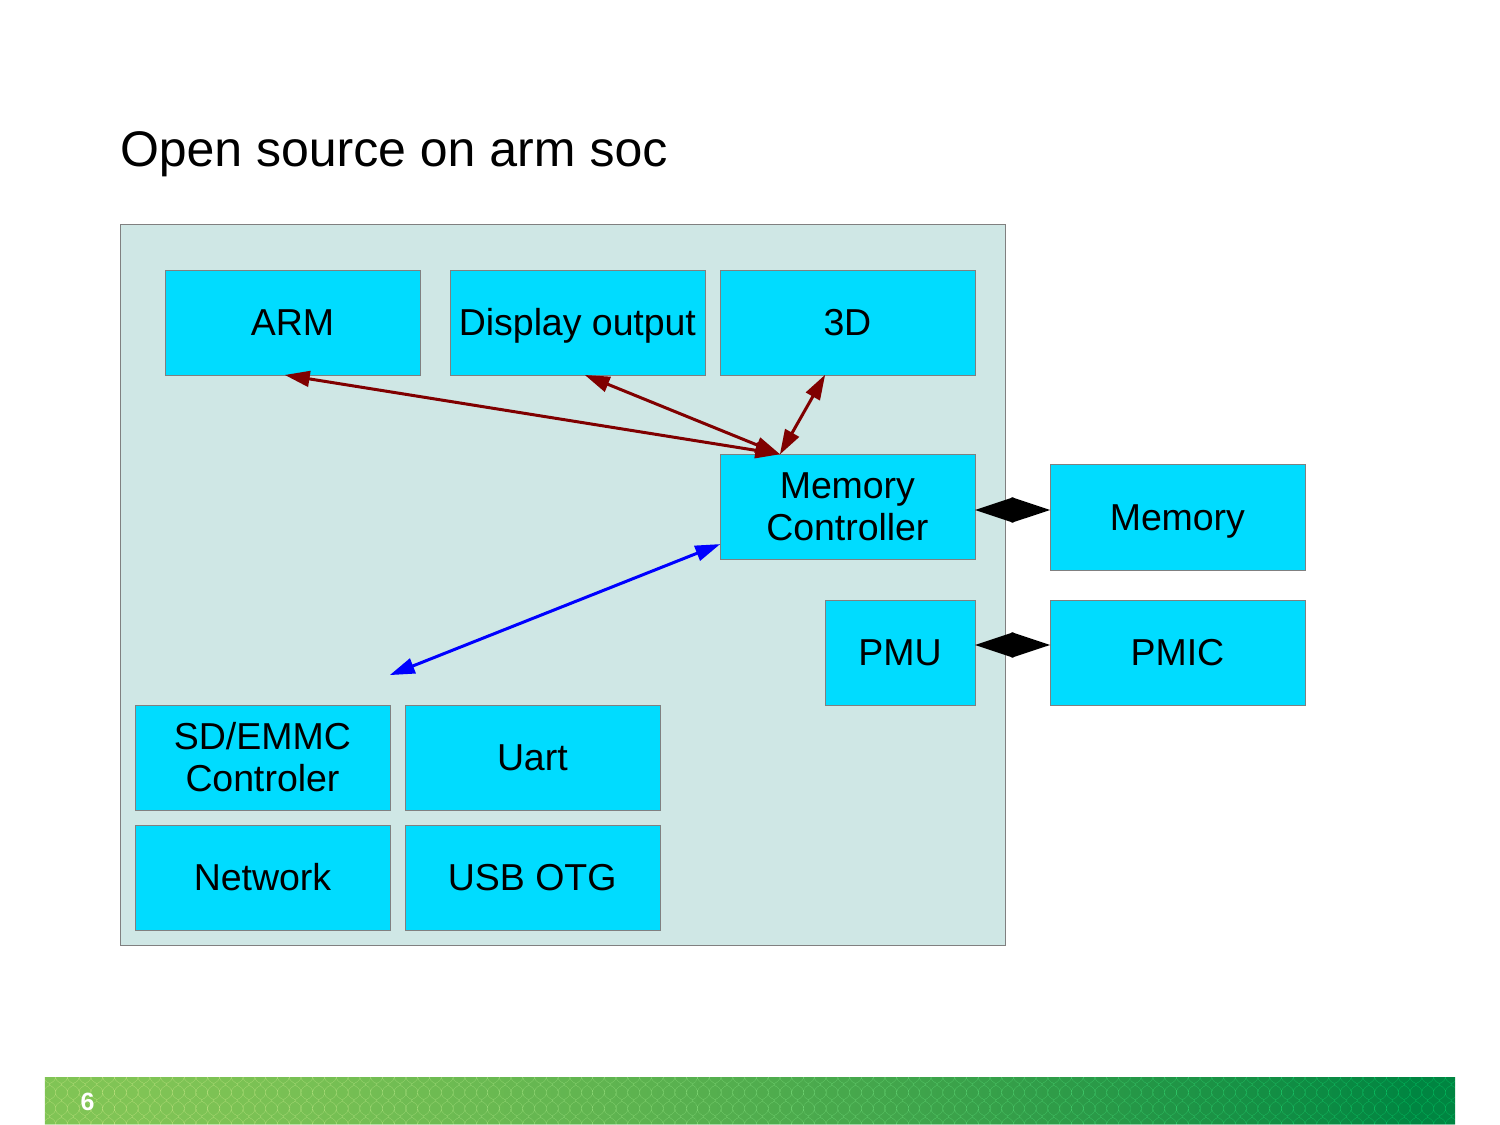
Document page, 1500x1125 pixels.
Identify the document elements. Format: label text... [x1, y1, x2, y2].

text_box Uart [405, 705, 661, 811]
text_box PMIC [1050, 600, 1306, 706]
text_box USB OTG [405, 825, 661, 931]
text_box Memory [1050, 464, 1306, 571]
text_box 3D [720, 270, 976, 376]
picture [44, 1077, 1456, 1125]
title Open source on arm soc [120, 77, 1357, 225]
text_box [120, 225, 1006, 946]
text_box Display output [450, 270, 706, 376]
text_box Memory Controller [720, 454, 976, 560]
text_box PMU [825, 600, 976, 706]
text_box ARM [165, 270, 421, 376]
text_box Network [135, 825, 391, 931]
text_box SD/EMMC Controler [135, 705, 391, 811]
